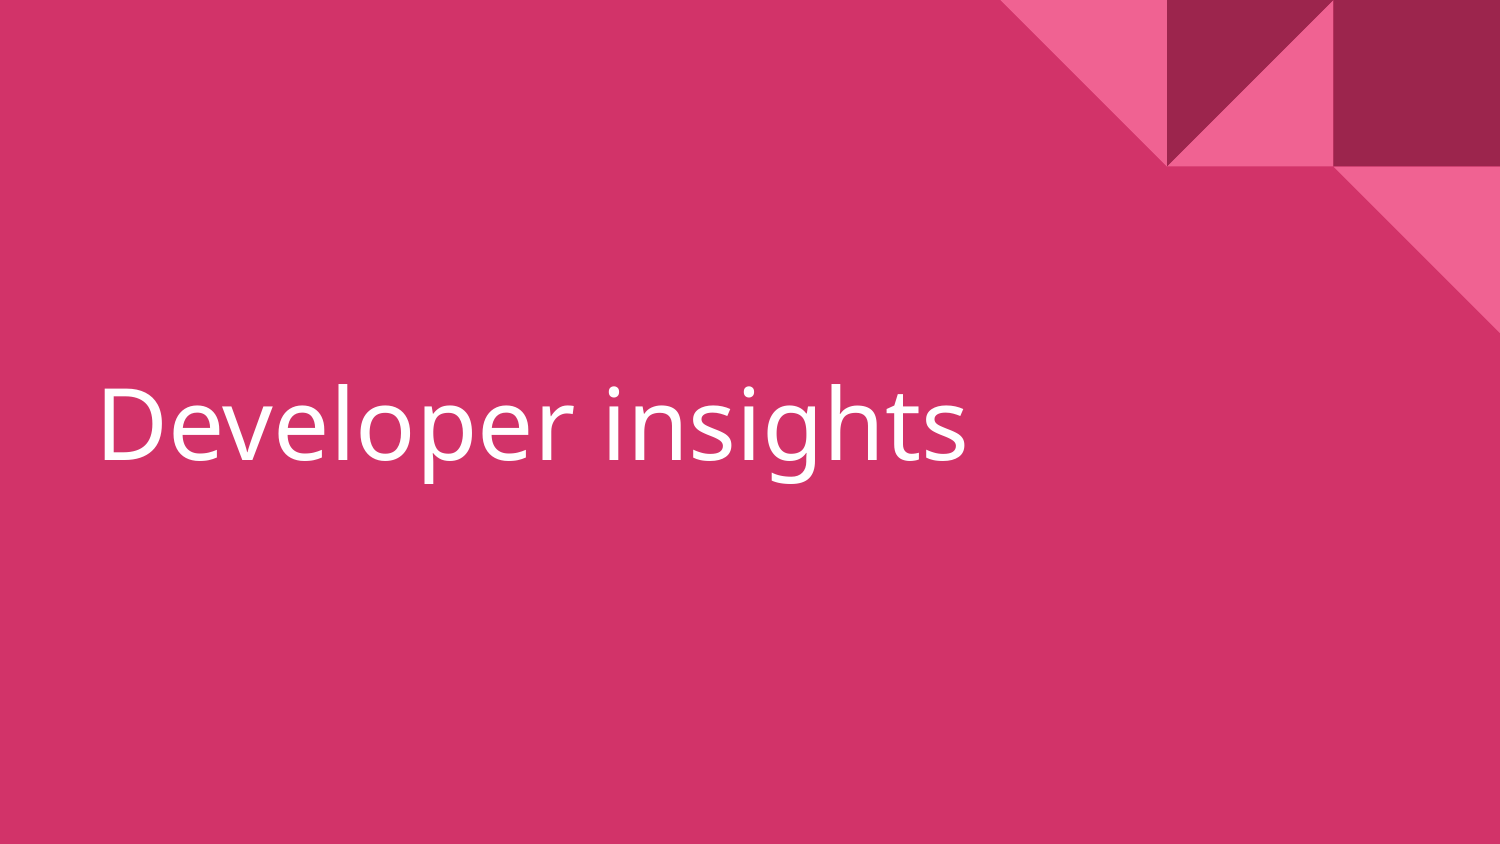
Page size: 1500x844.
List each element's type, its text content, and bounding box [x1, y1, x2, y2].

title Developer insights [80, 86, 1003, 758]
